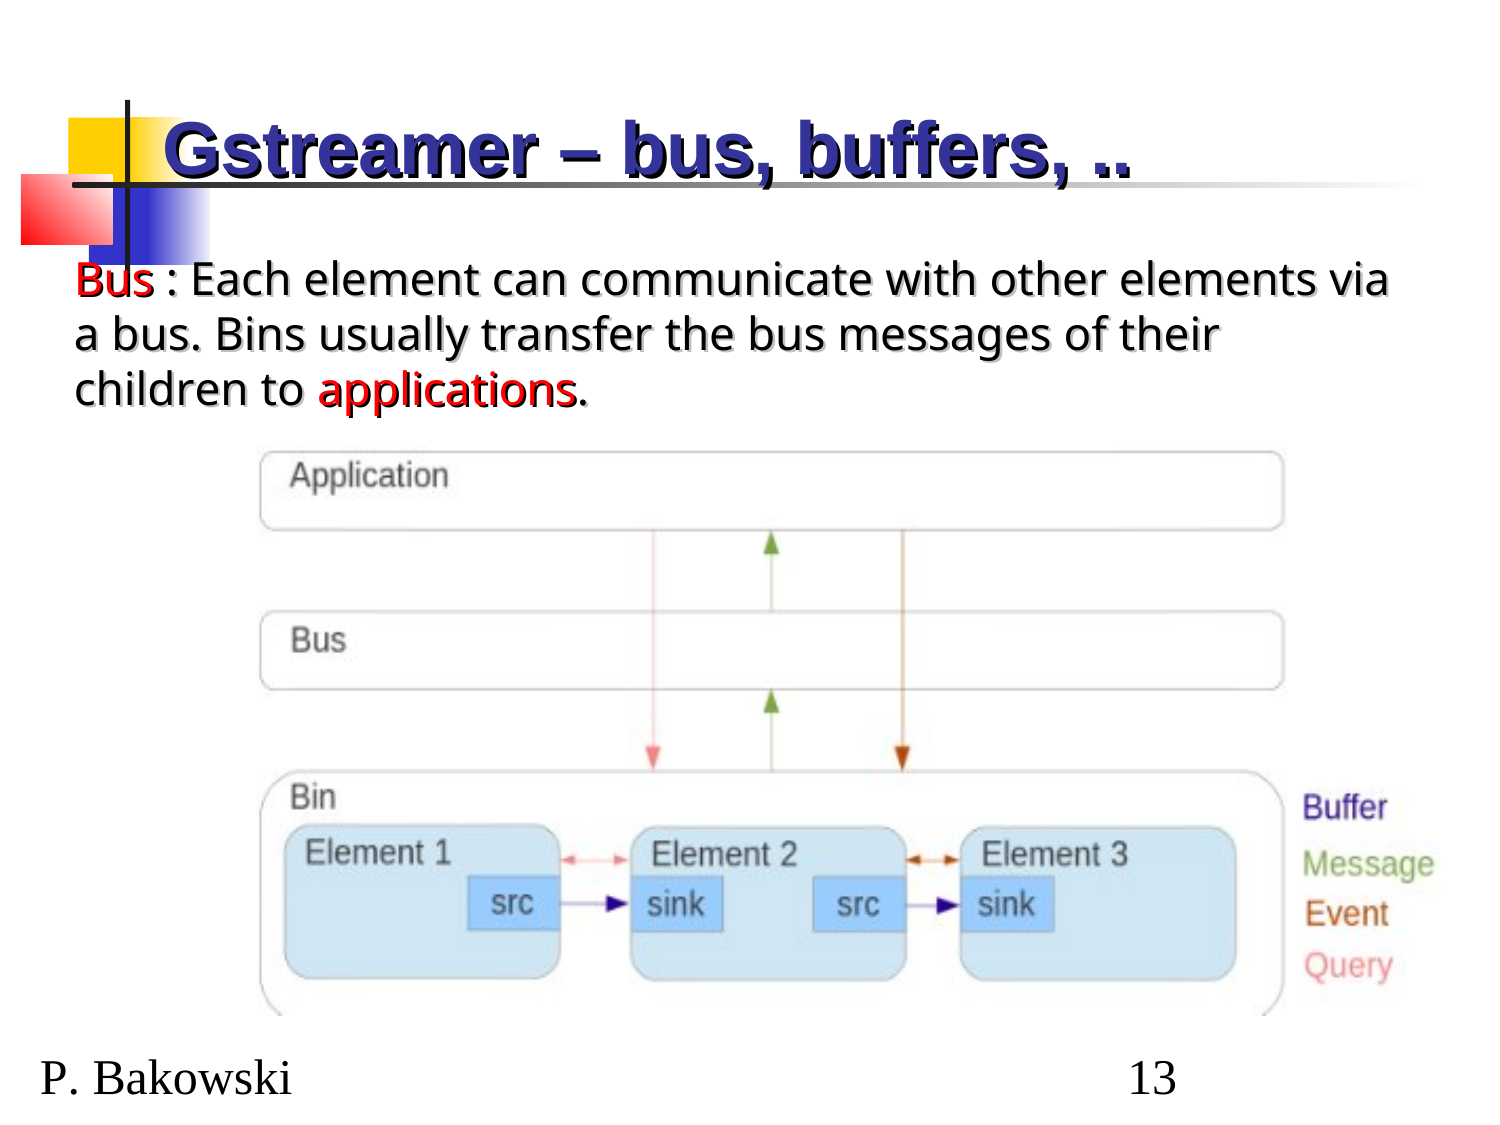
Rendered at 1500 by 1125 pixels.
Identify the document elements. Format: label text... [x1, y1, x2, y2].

picture [224, 429, 1465, 1016]
text_box Bus : Each element can communicate with other elements via a bus. Bins usually transfer the bus messages of their children to applications. [59, 242, 1406, 426]
title Gstreamer – bus, buffers, .. [147, 92, 1394, 213]
